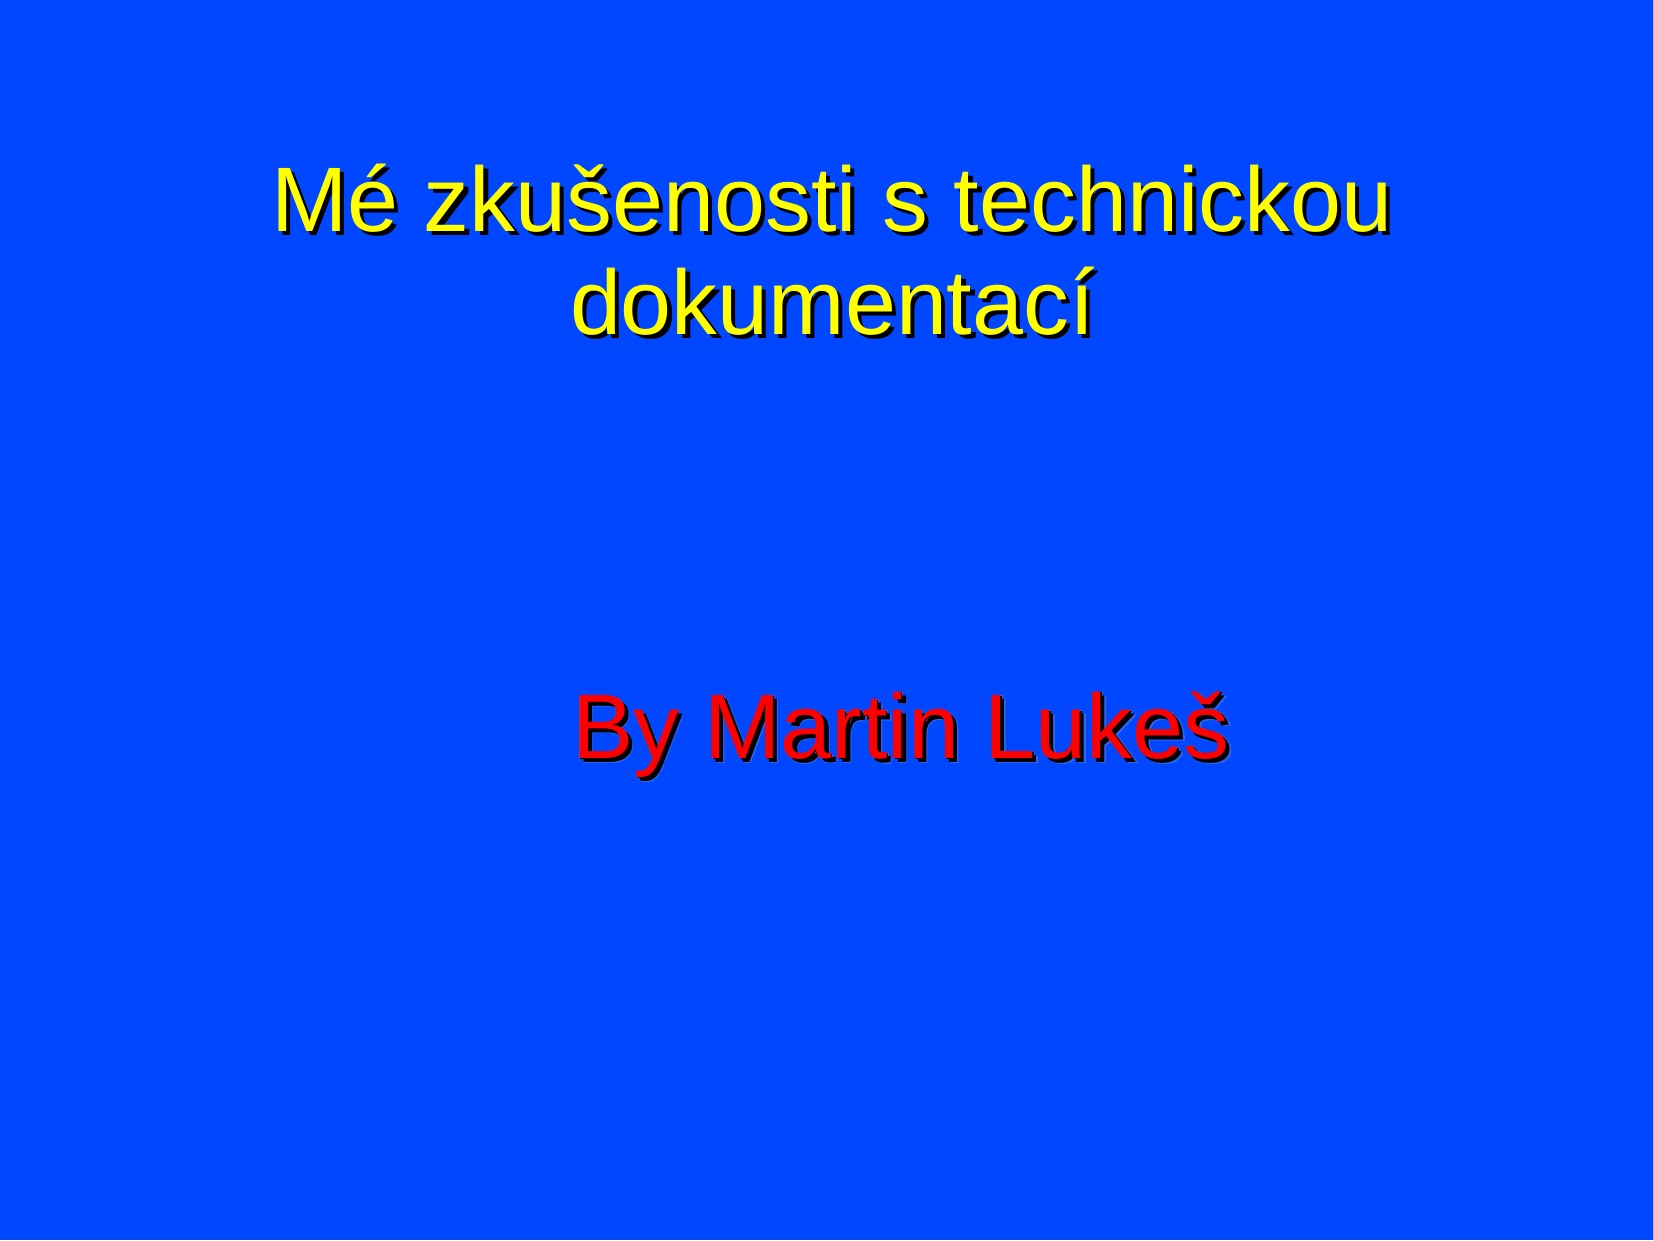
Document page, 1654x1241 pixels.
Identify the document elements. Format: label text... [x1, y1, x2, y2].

title Mé zkušenosti s technickou dokumentací [88, 147, 1577, 355]
text_box By Martin Lukeš [148, 624, 1654, 830]
